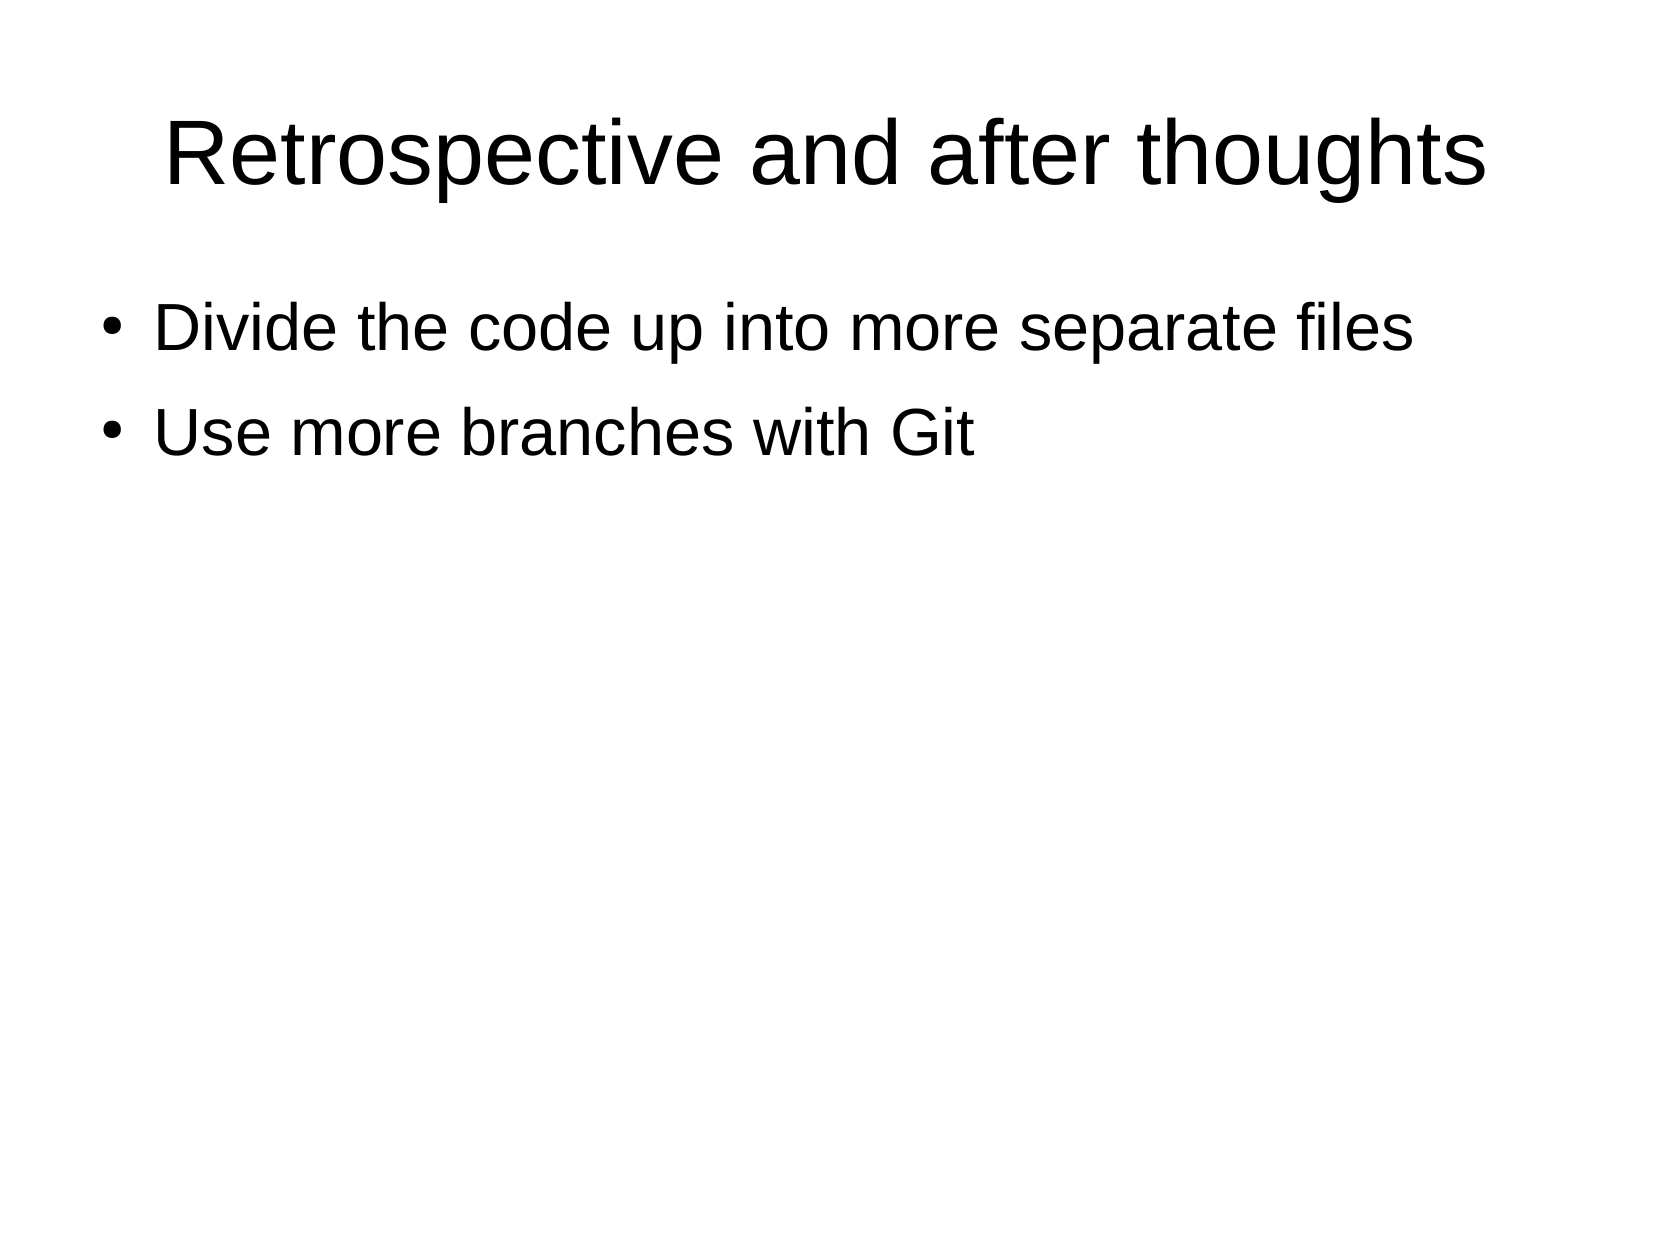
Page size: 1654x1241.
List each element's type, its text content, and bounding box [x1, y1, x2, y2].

list Divide the code up into more separate files Use more branches with Git [82, 290, 1571, 1010]
title Retrospective and after thoughts [82, 49, 1571, 257]
